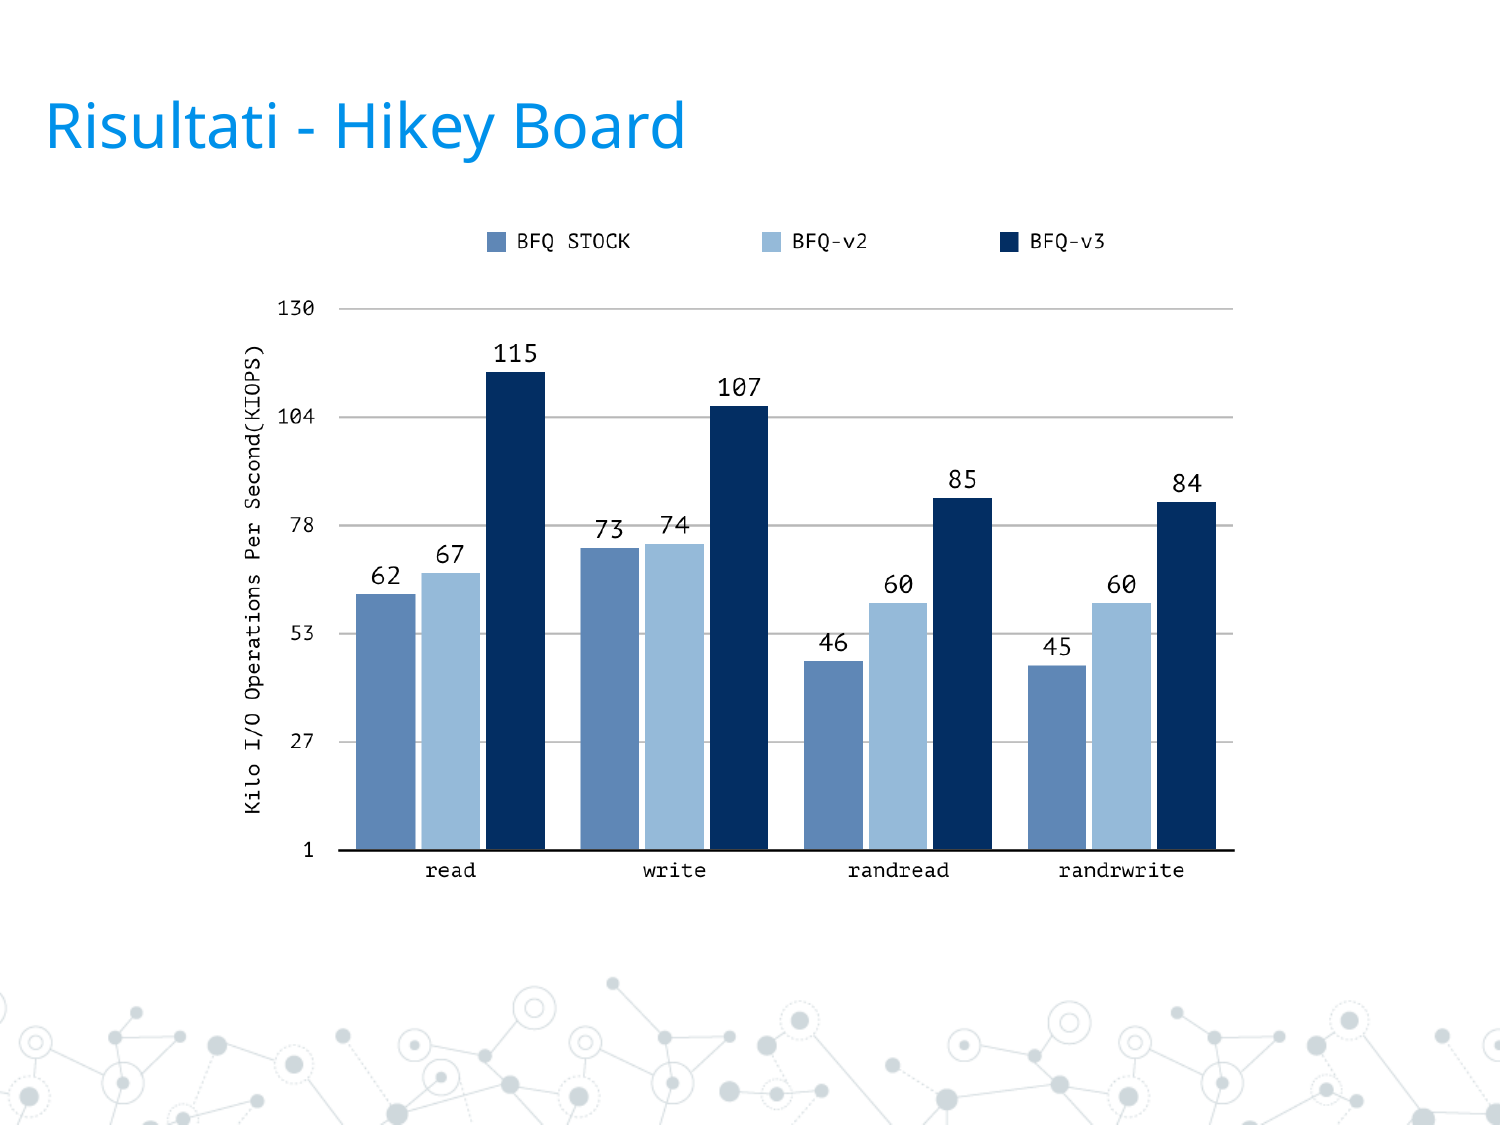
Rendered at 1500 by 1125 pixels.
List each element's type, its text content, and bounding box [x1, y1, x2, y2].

picture [0, 0, 1500, 1125]
title Risultati - Hikey Board [29, 22, 1469, 177]
